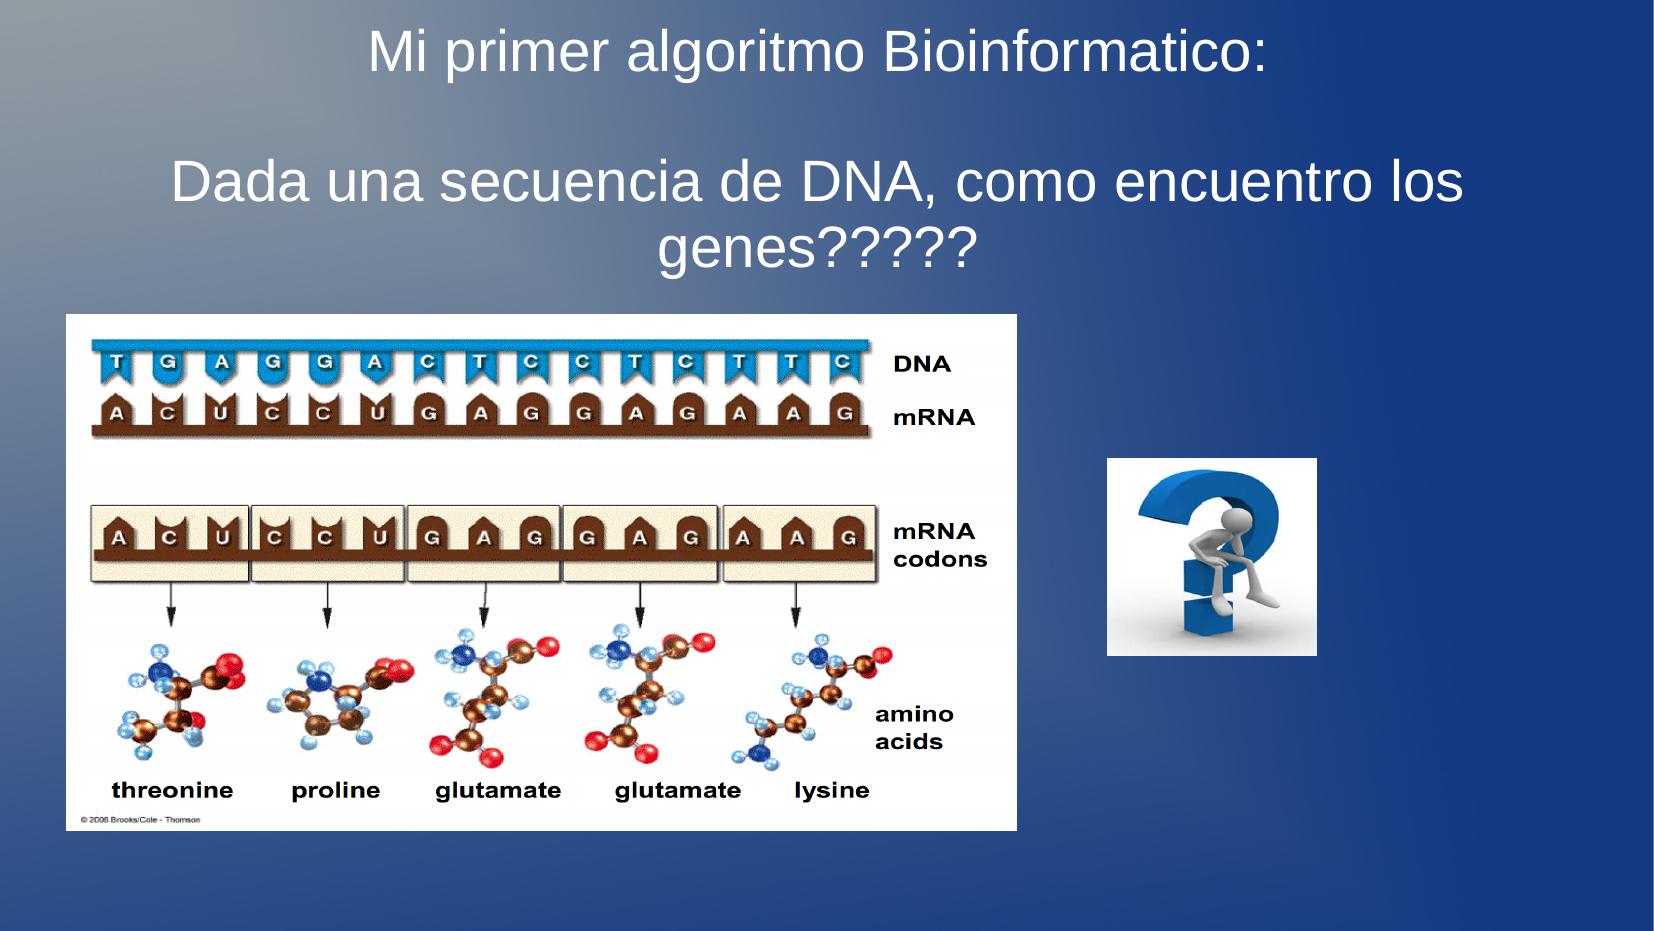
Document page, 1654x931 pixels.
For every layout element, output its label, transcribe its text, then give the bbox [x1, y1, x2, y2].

title Mi primer algoritmo Bioinformatico: Dada una secuencia de DNA, como encuentro los genes????? [49, 19, 1588, 280]
chart [66, 314, 1017, 831]
picture [0, 0, 1654, 931]
